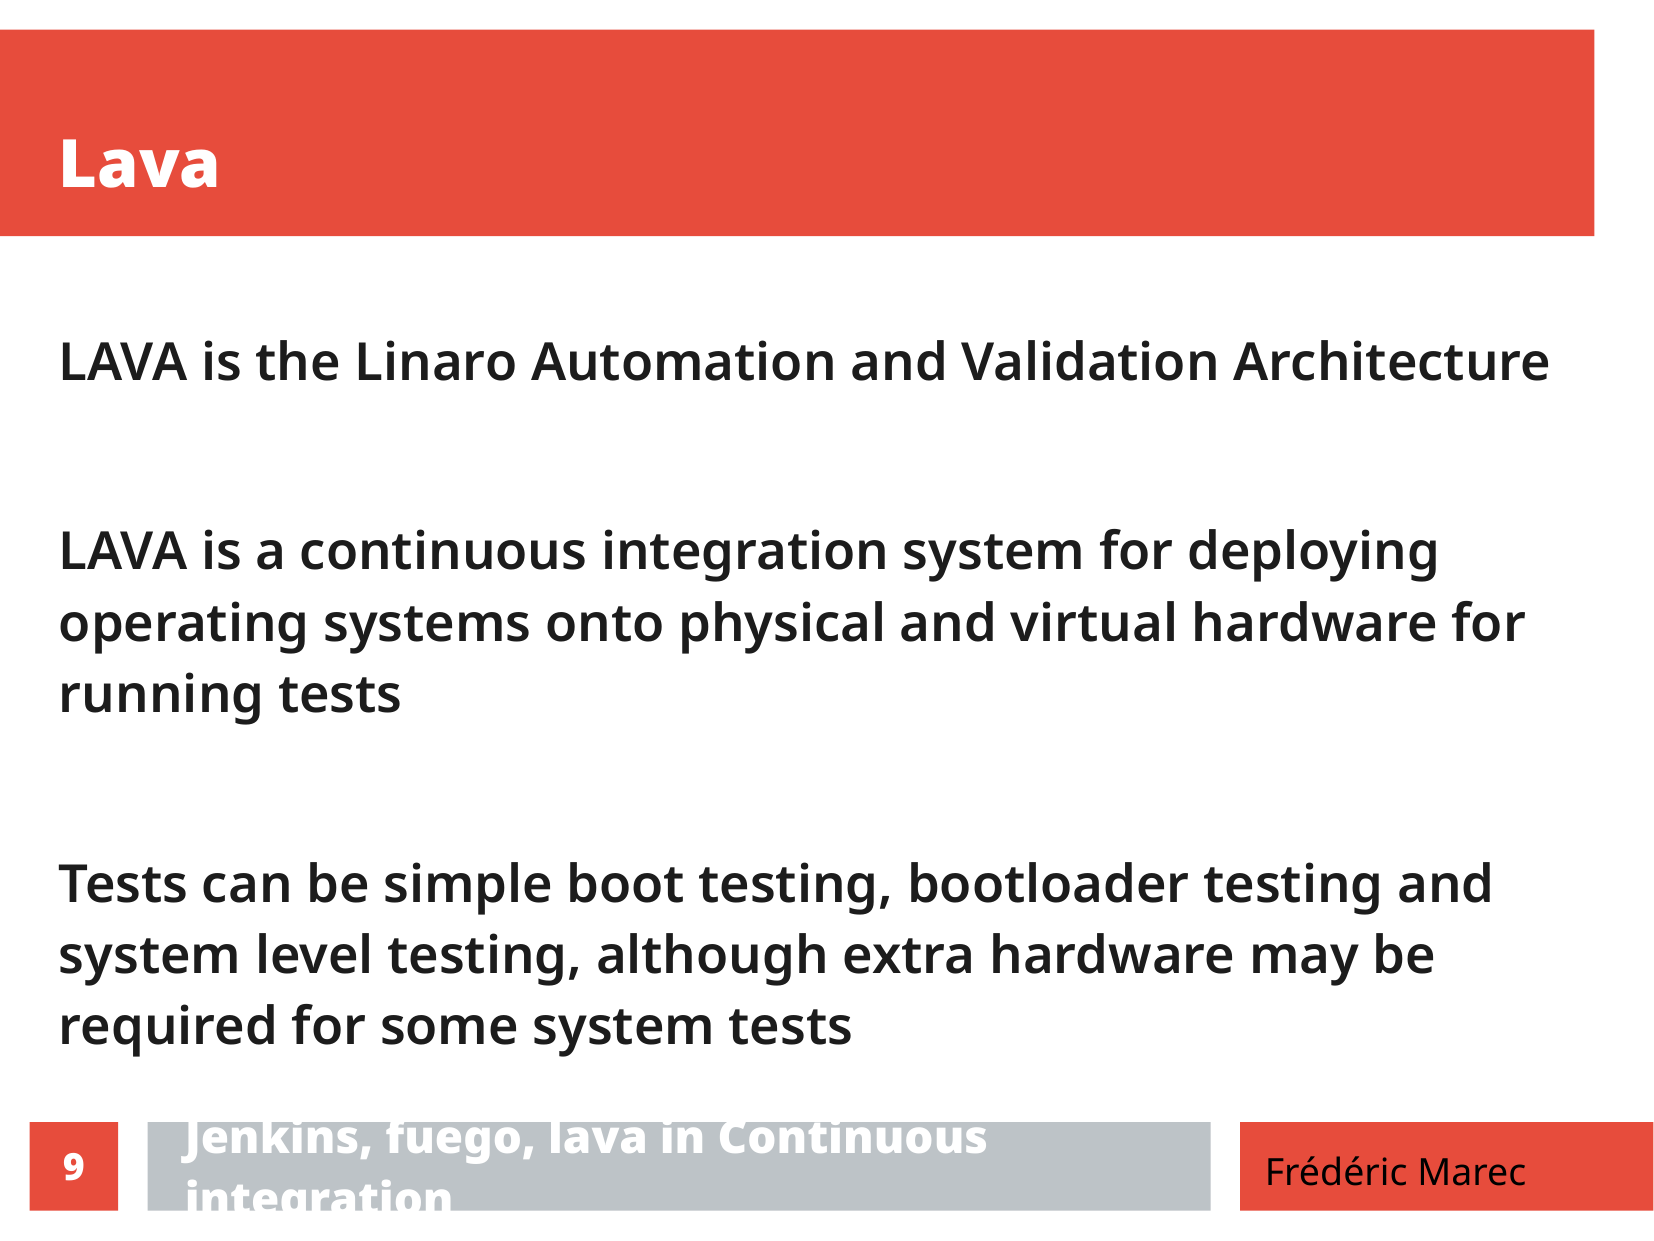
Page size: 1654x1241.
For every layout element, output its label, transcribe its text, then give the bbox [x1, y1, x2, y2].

title Lava [59, 59, 1595, 207]
title Jenkins, fuego, lava in Continuous integration [184, 1104, 1250, 1201]
text_box Frédéric Marec [1249, 1138, 1654, 1201]
list LAVA is the Linaro Automation and Validation Architecture LAVA is a continuous integration system for deploying operating systems onto physical and virtual hardware for running tests Tests can be simple boot testing, bootloader testing and system level testing, although extra hardware may be required for some system tests [59, 324, 1565, 1093]
